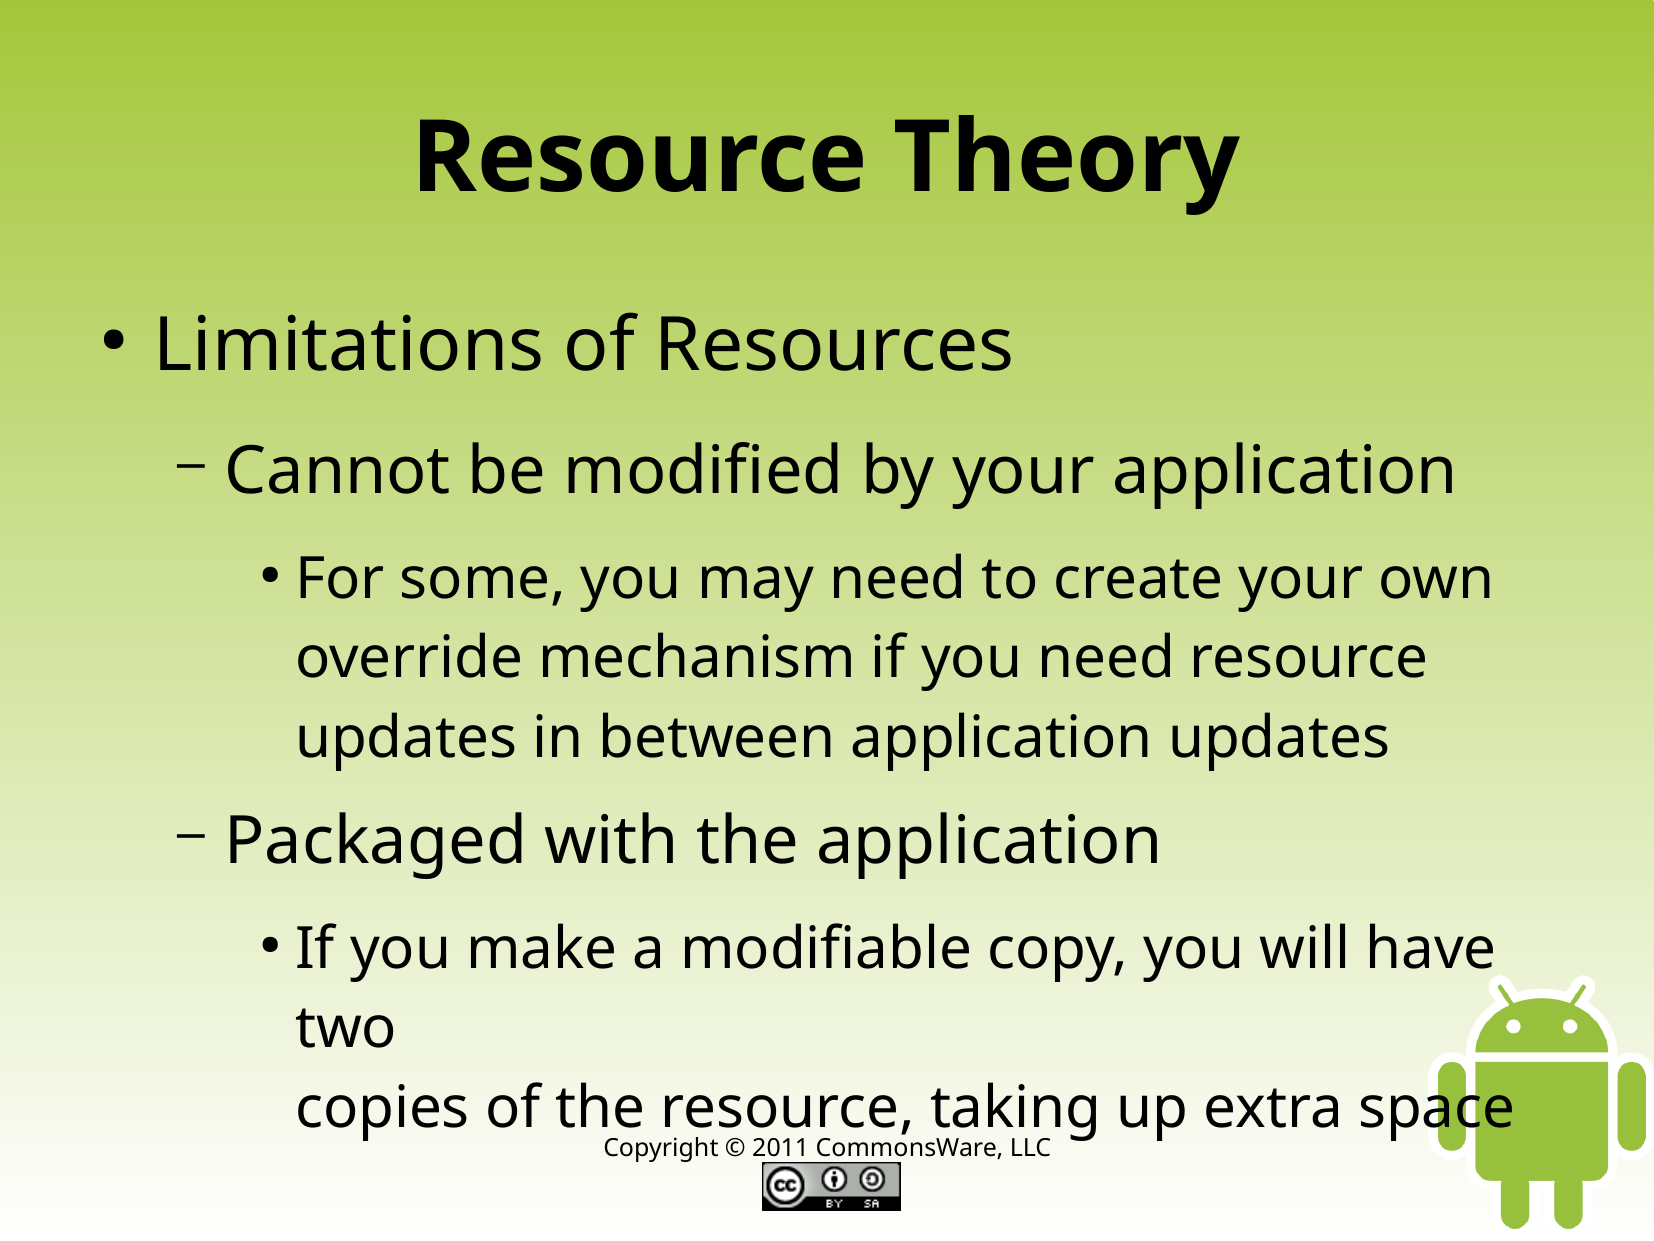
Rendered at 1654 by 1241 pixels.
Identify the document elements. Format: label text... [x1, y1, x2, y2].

picture [762, 1162, 901, 1211]
picture [1428, 975, 1654, 1238]
picture [1428, 1099, 1444, 1110]
picture [1429, 1112, 1444, 1123]
title Resource Theory [82, 49, 1571, 257]
list Limitations of Resources Cannot be modified by your application For some, you may need to create your own override mechanism if you need resource updates in between application updates Packaged with the application If you make a modifiable copy, you will have two copies of the resource, taking up extra space [82, 290, 1538, 1088]
